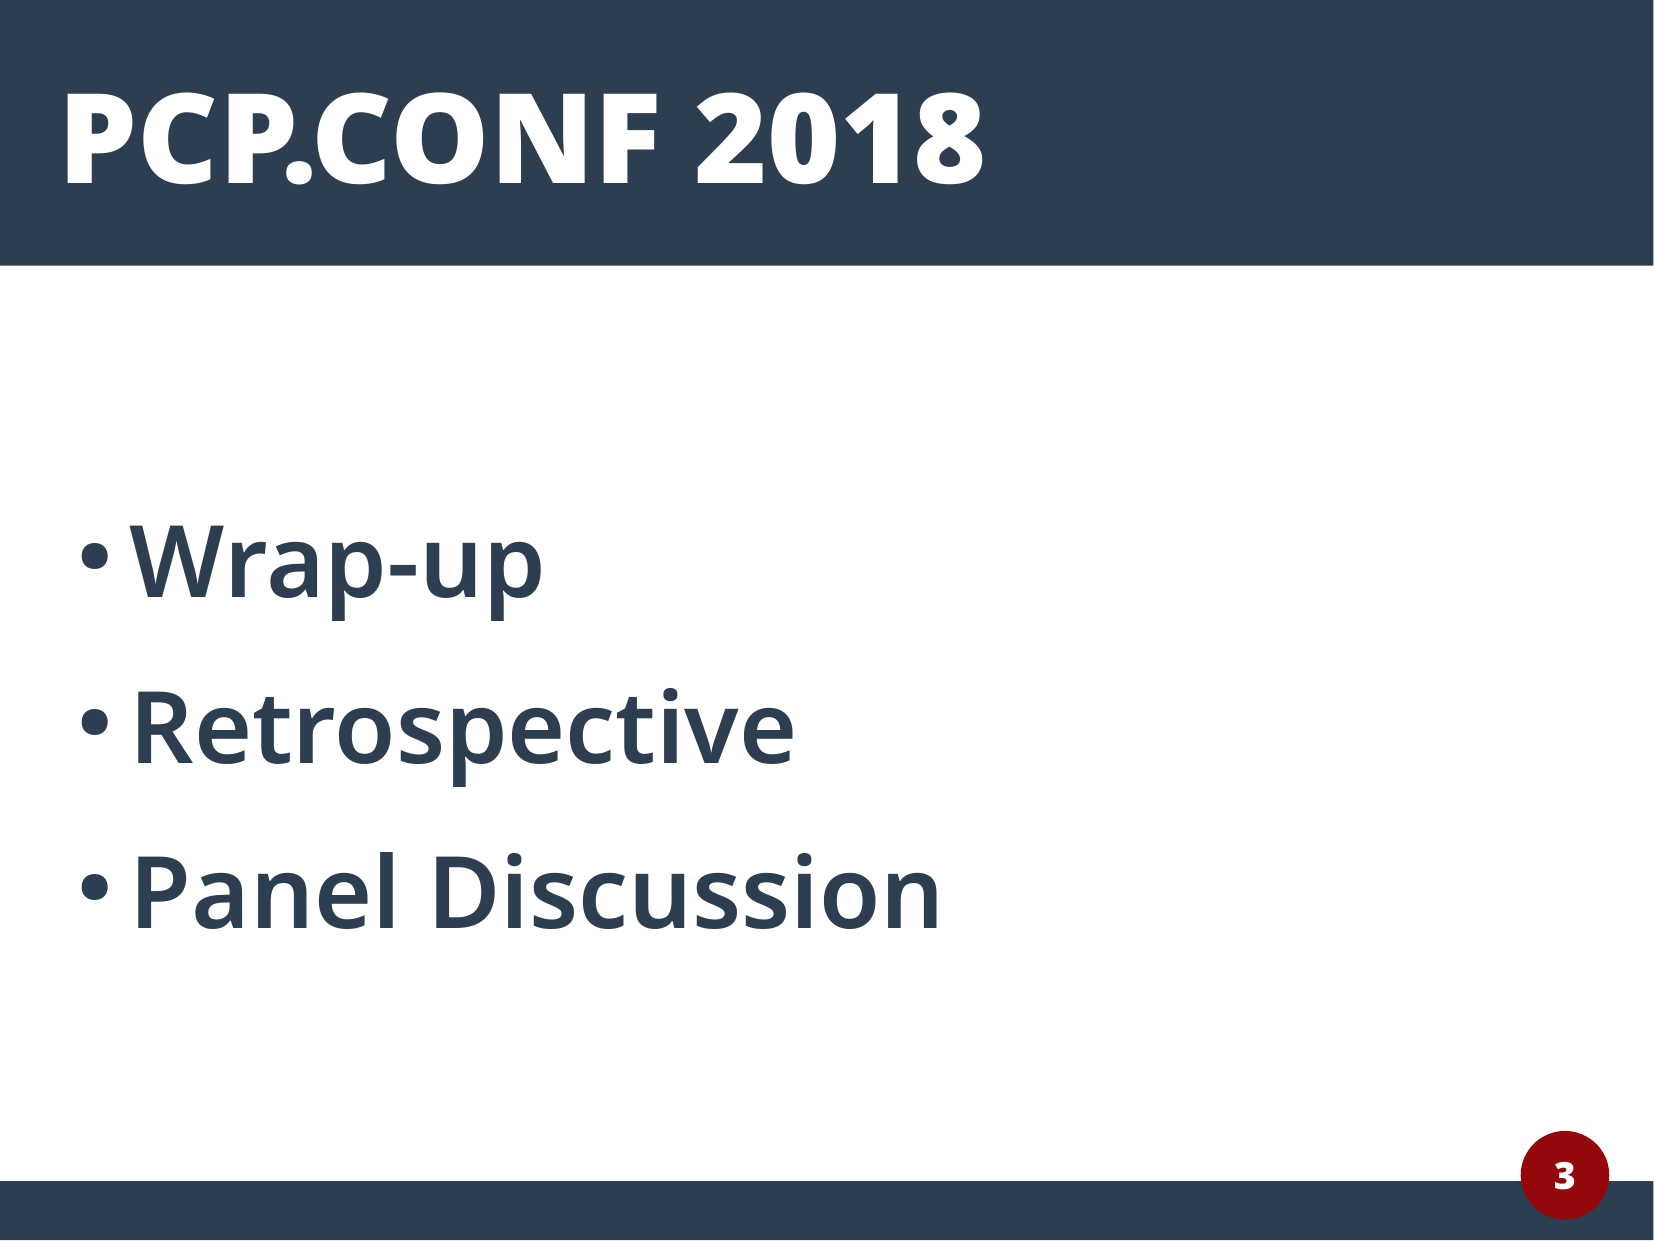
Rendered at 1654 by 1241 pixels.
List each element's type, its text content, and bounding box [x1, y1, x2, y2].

title PCP.CONF 2018 [59, 49, 1595, 207]
list Wrap-up Retrospective Panel Discussion [59, 324, 1595, 1152]
